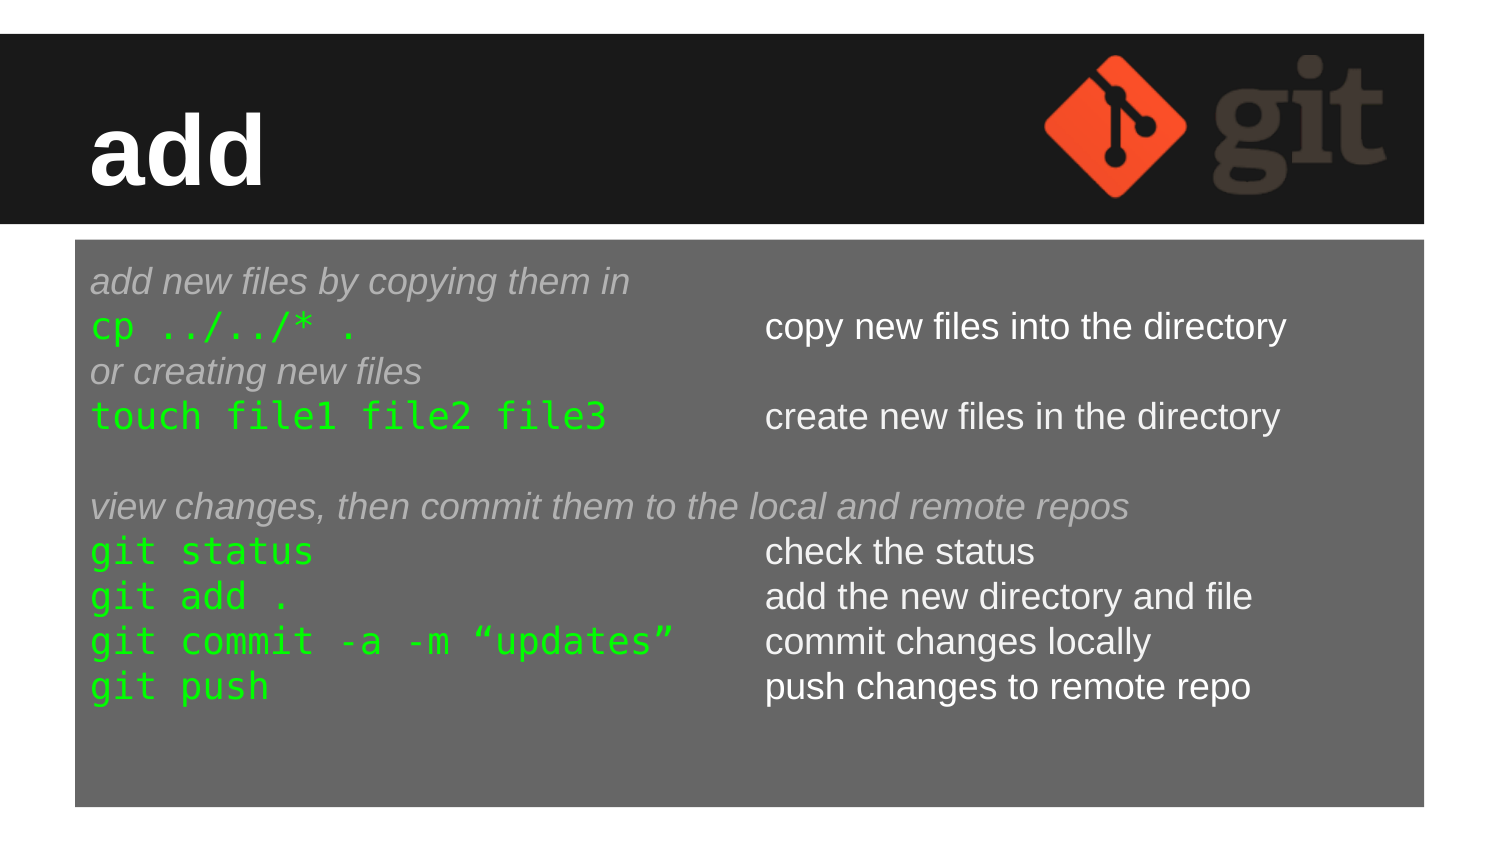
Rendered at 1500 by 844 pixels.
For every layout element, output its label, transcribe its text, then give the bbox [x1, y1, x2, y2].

text_box [75, 239, 1425, 808]
picture [1044, 55, 1387, 199]
text_box add new files by copying them in cp ../../* . copy new files into the directory or creating new files touch file1 file2 file3 create new files in the directory view changes, then commit them to the local and remote repos git status check the status git add . add the new directory and file git commit -a -m “updates” commit changes locally git push push changes to remote repo [74, 249, 1400, 795]
text_box add [75, 33, 1425, 221]
